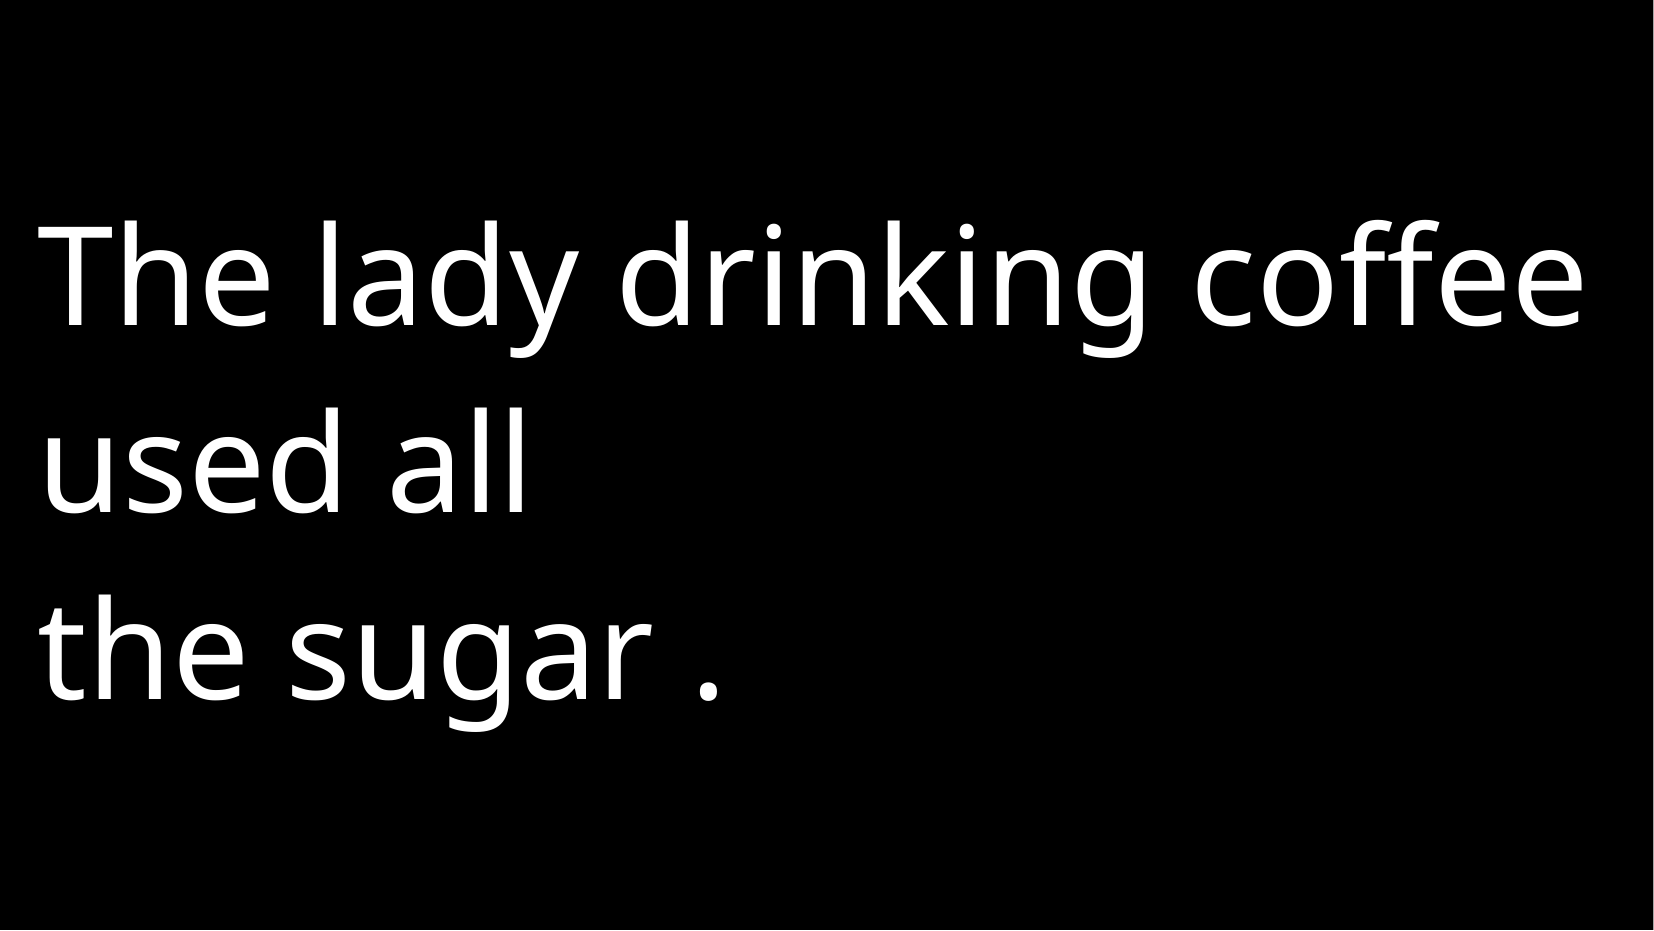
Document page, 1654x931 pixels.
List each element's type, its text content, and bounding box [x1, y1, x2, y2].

title The lady drinking coffee used all the sugar . [37, 19, 1612, 900]
